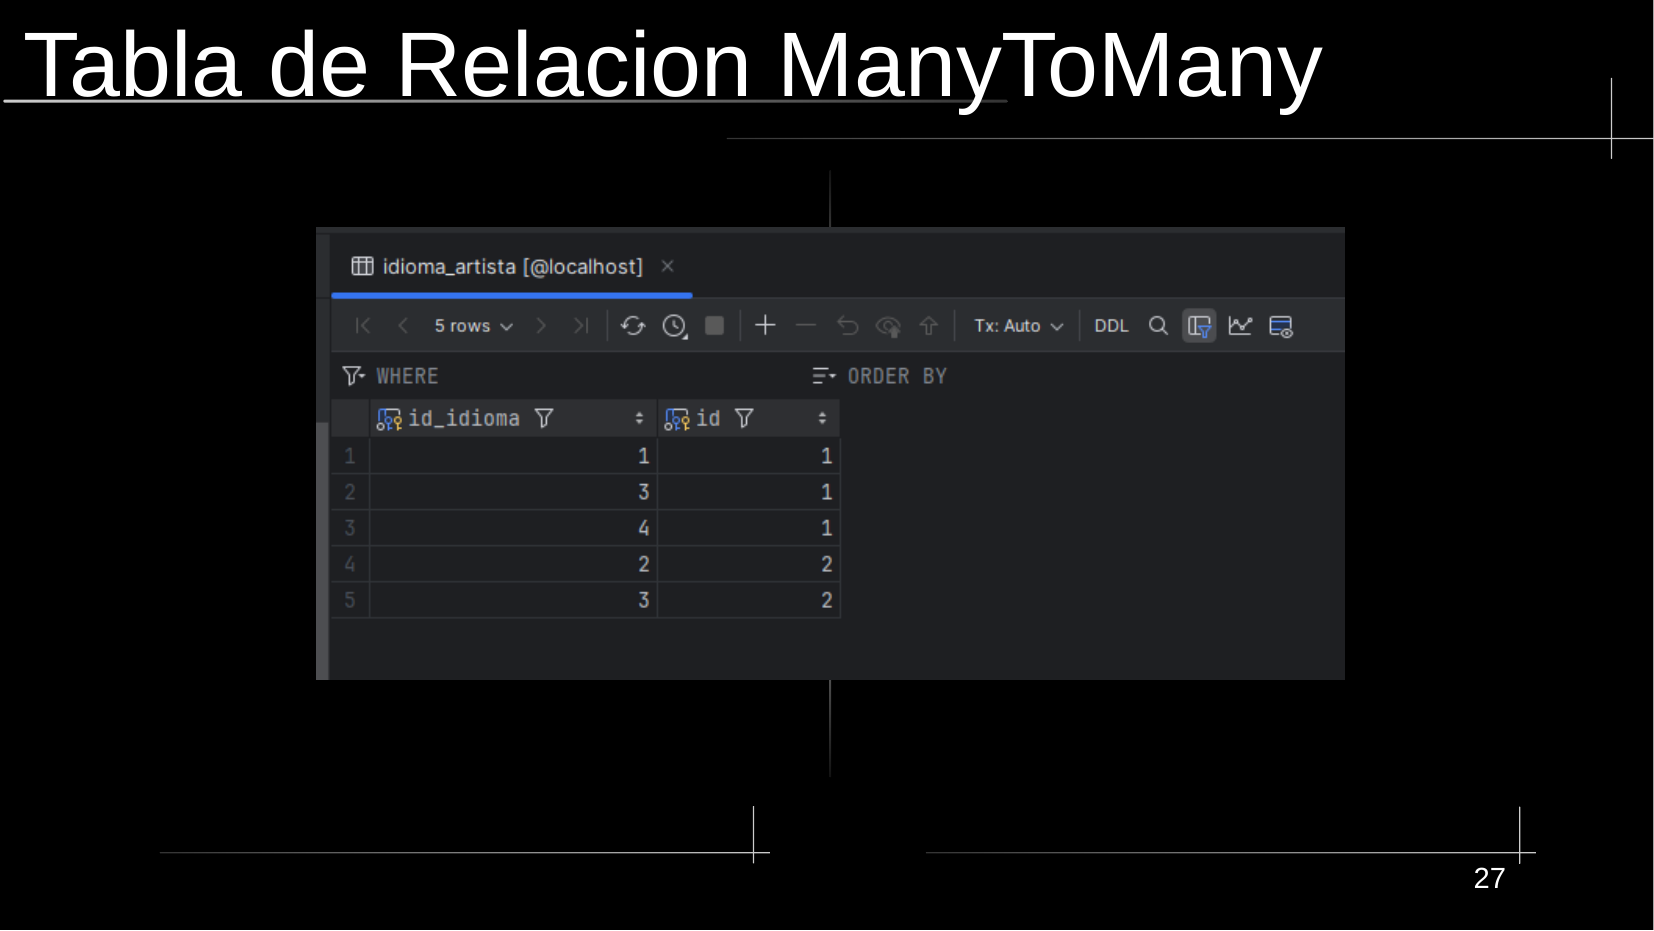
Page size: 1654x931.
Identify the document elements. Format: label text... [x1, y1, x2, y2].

picture [316, 227, 1345, 680]
title Tabla de Relacion ManyToMany [23, 11, 1589, 119]
